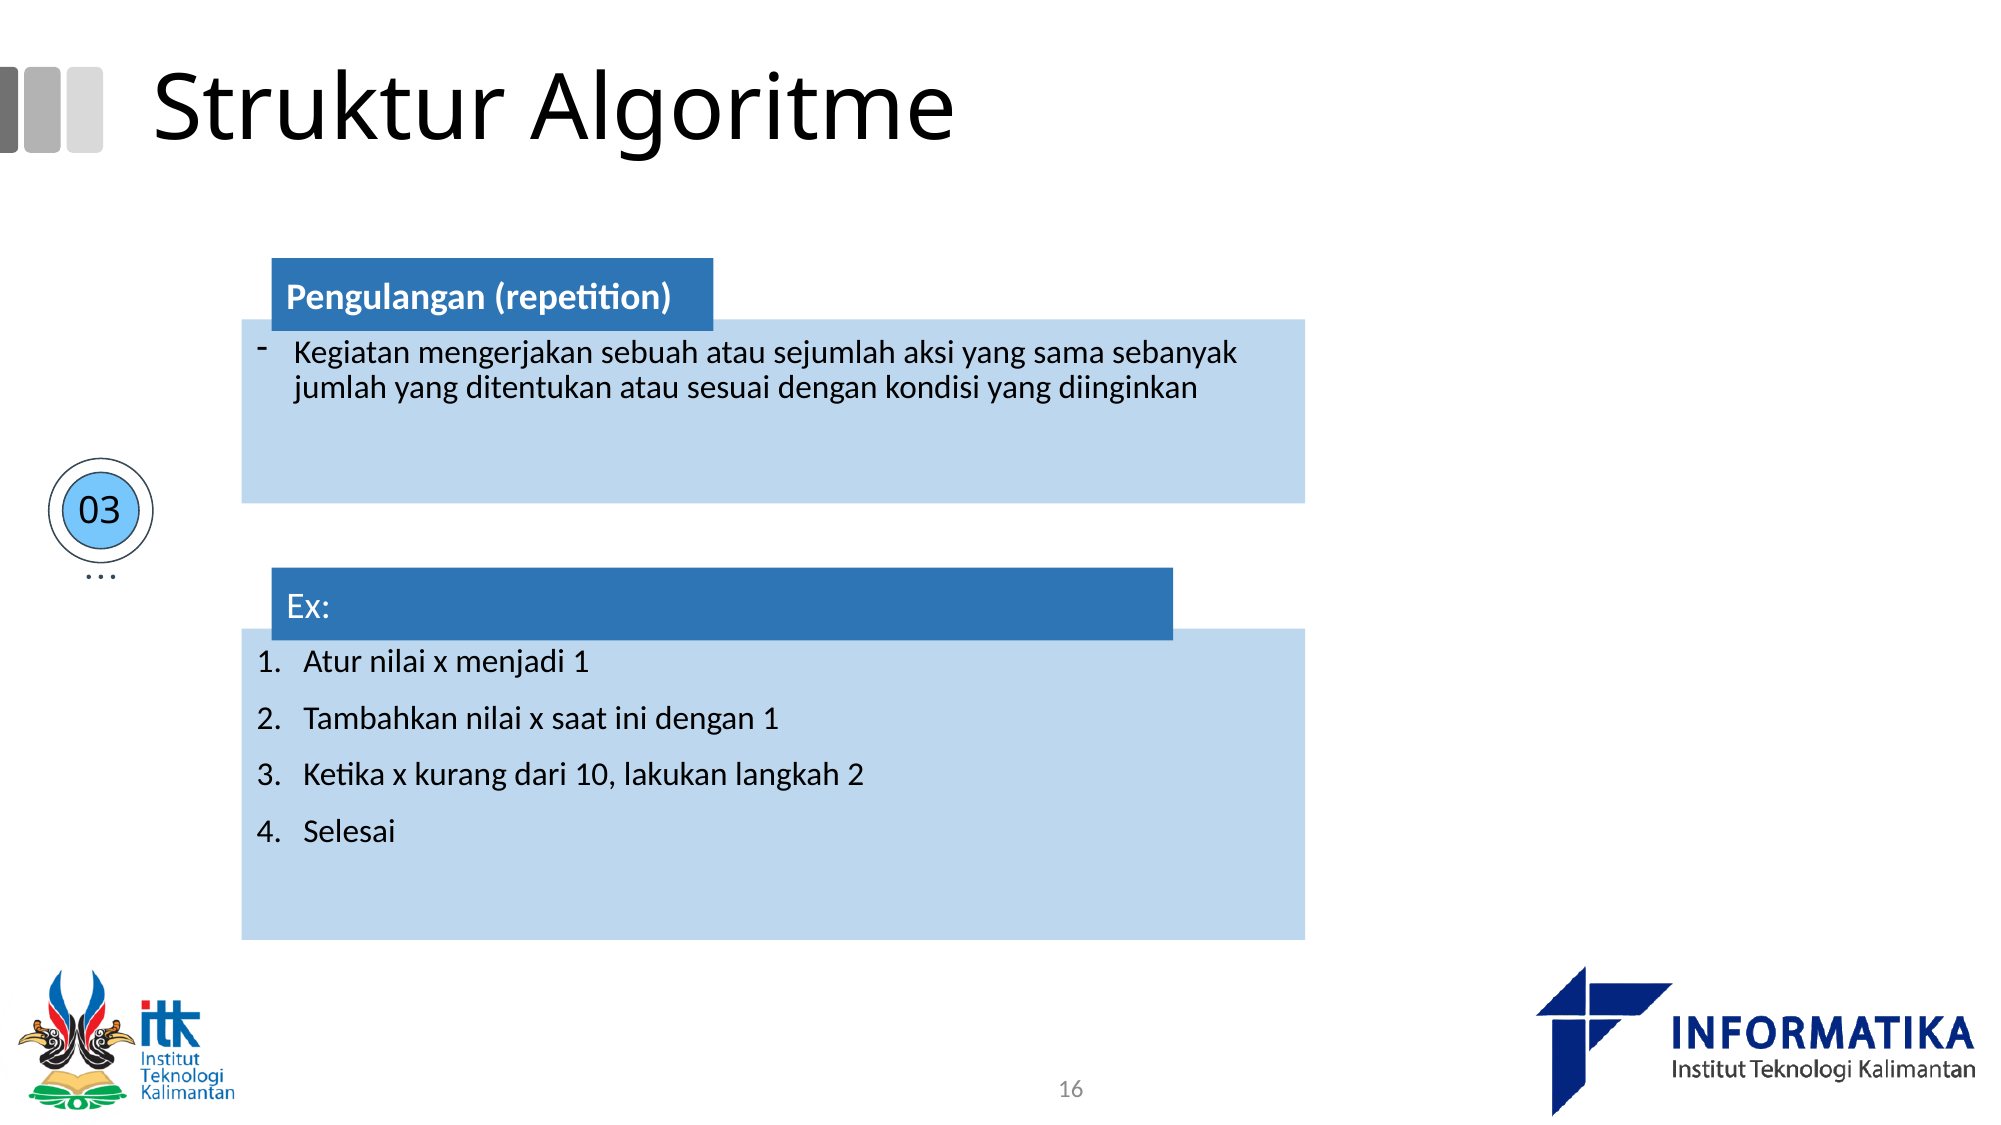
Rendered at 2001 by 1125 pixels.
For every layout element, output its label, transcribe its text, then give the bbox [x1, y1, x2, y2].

text_box 03 [62, 482, 138, 540]
title Struktur Algoritme [137, 1, 1863, 219]
text_box Kegiatan mengerjakan sebuah atau sejumlah aksi yang sama sebanyak jumlah yang ditentukan atau sesuai dengan kondisi yang diinginkan [241, 319, 1306, 504]
picture [0, 935, 253, 1125]
text_box Atur nilai x menjadi 1 Tambahkan nilai x saat ini dengan 1 Ketika x kurang dari 10, lakukan langkah 2 Selesai [241, 628, 1306, 940]
text_box Pengulangan (repetition) [271, 258, 714, 331]
text_box [48, 458, 153, 563]
picture [1534, 965, 1976, 1118]
text_box Ex: [271, 567, 1174, 641]
